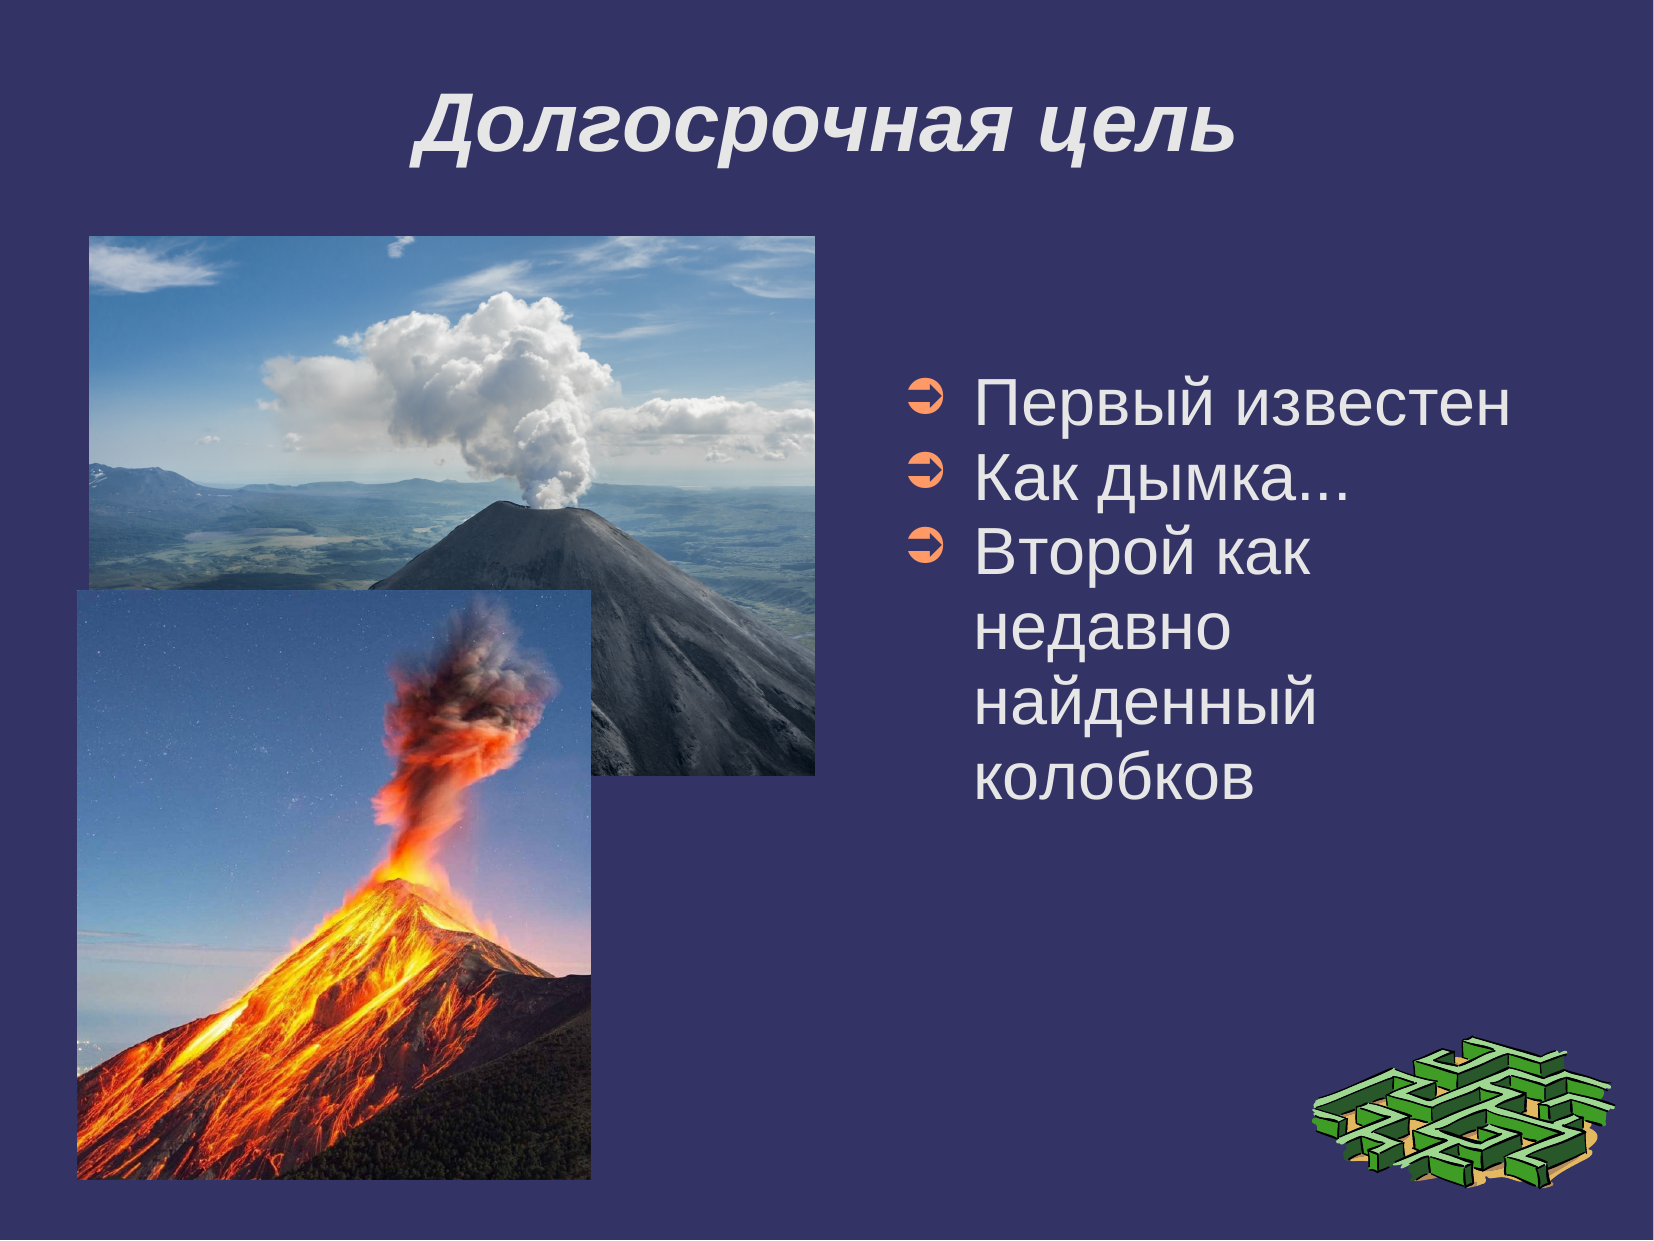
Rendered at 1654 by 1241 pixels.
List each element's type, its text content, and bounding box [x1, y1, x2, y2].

title Долгосрочная цель [121, 19, 1534, 227]
list Первый известен Как дымка... Второй как недавно найденный колобков [891, 364, 1570, 1147]
picture [77, 236, 815, 1180]
